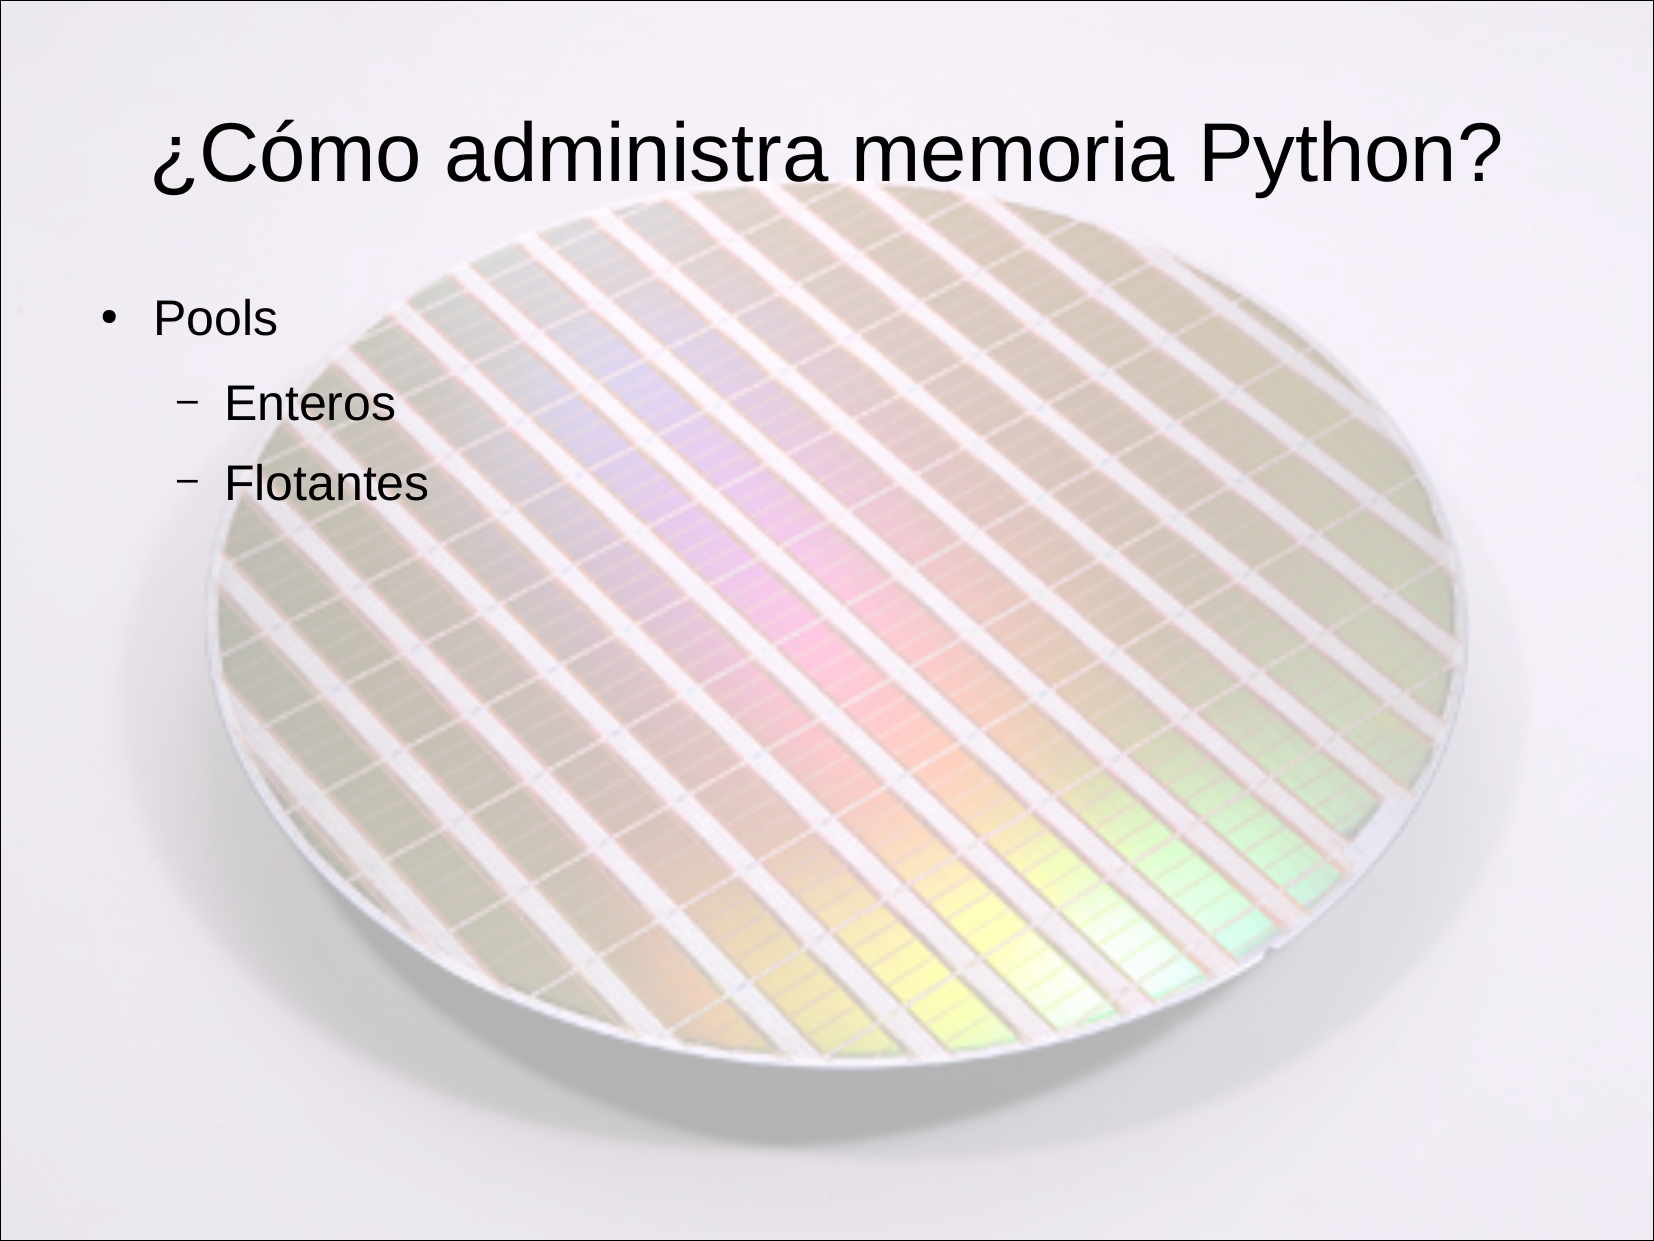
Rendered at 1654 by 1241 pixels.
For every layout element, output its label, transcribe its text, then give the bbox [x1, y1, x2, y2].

title ¿Cómo administra memoria Python? [82, 49, 1571, 257]
list Pools Enteros Flotantes [82, 290, 1571, 1109]
text_box [0, 0, 1654, 1241]
